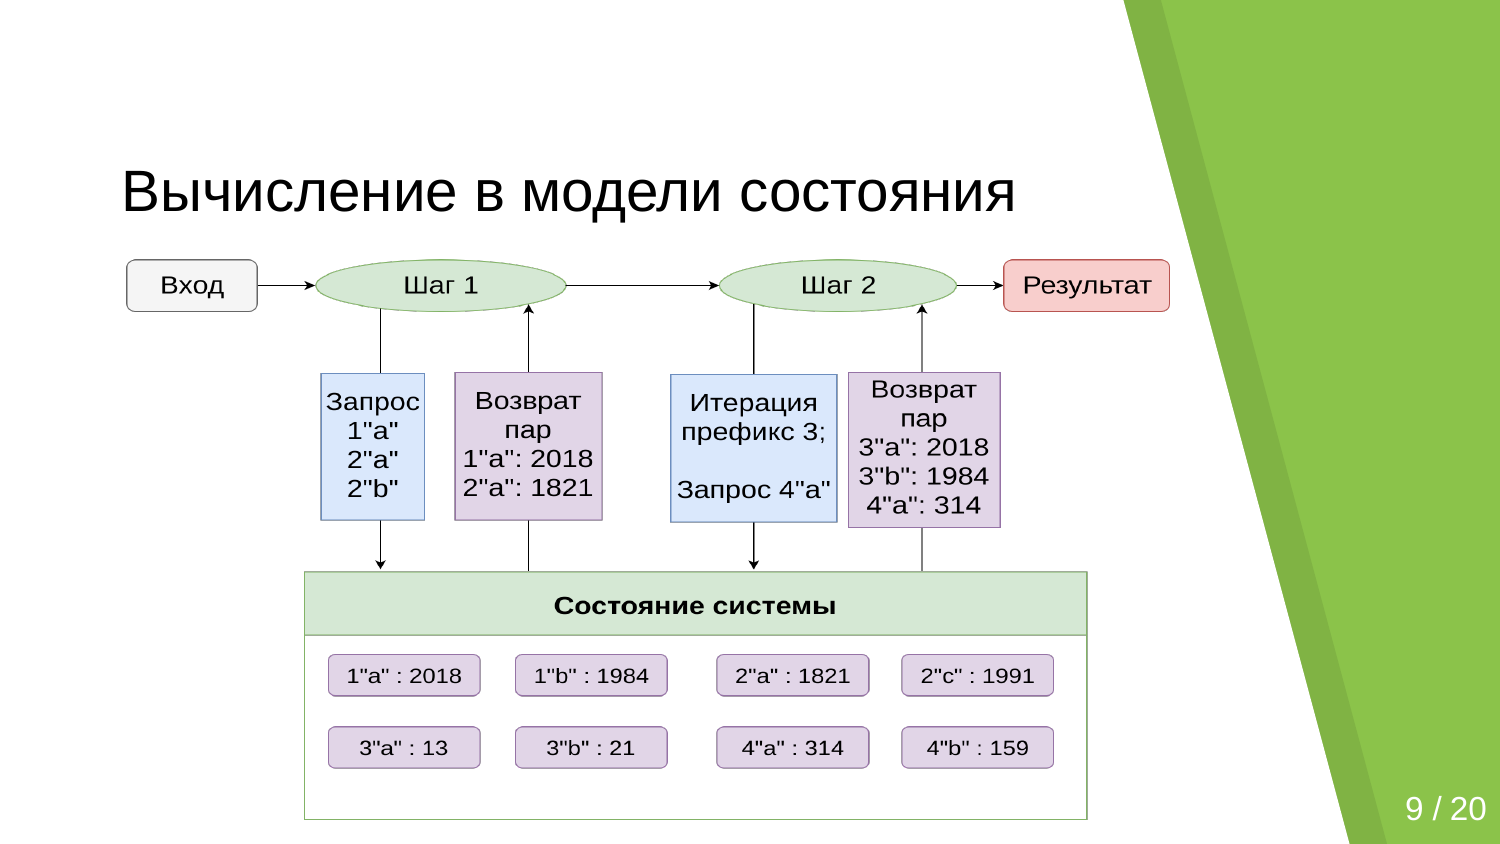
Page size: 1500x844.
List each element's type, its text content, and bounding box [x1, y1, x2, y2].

title Вычисление в модели состояния [121, 110, 1087, 272]
picture [126, 259, 1170, 820]
